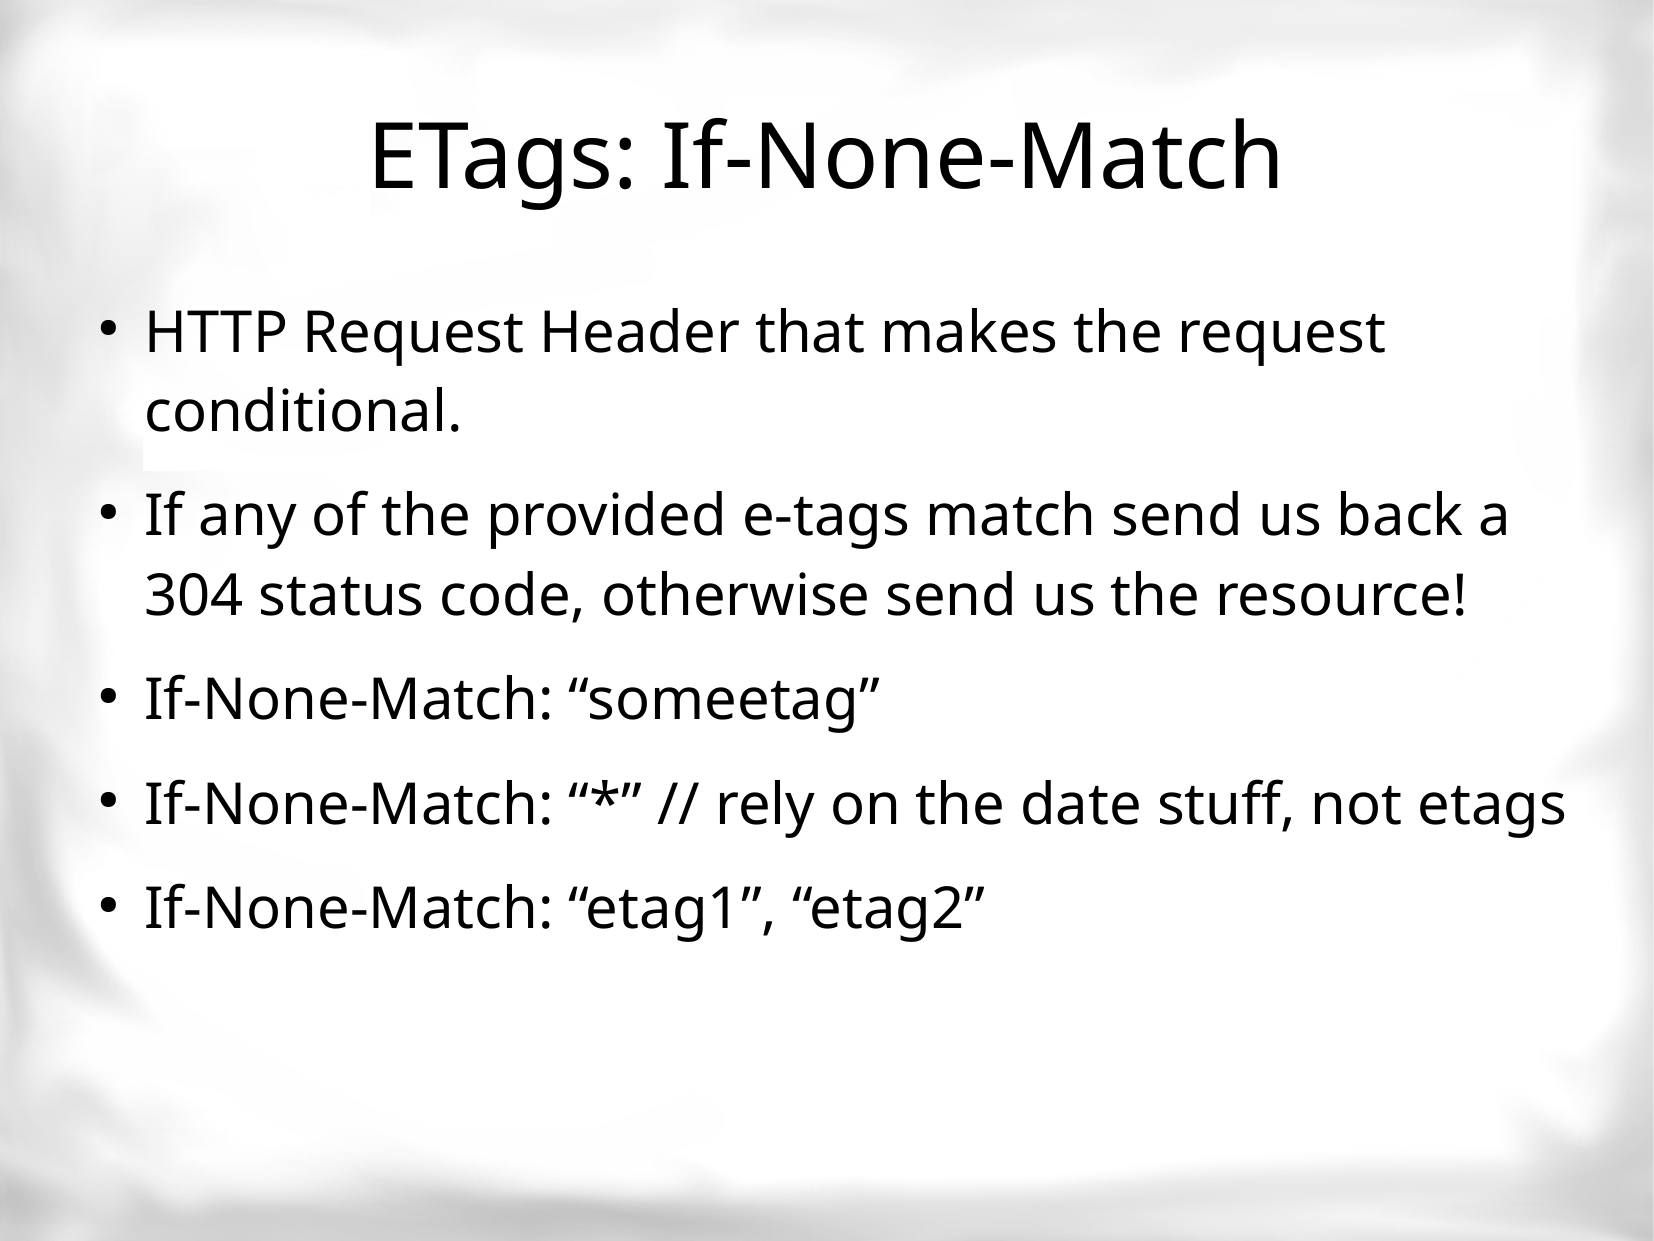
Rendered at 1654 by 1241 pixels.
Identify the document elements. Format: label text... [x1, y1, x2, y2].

title ETags: If-None-Match [82, 49, 1571, 257]
picture [0, 0, 1654, 1241]
list HTTP Request Header that makes the request conditional. If any of the provided e-tags match send us back a 304 status code, otherwise send us the resource! If-None-Match: “someetag” If-None-Match: “*” // rely on the date stuff, not etags If-None-Match: “etag1”, “etag2” [82, 290, 1571, 1010]
